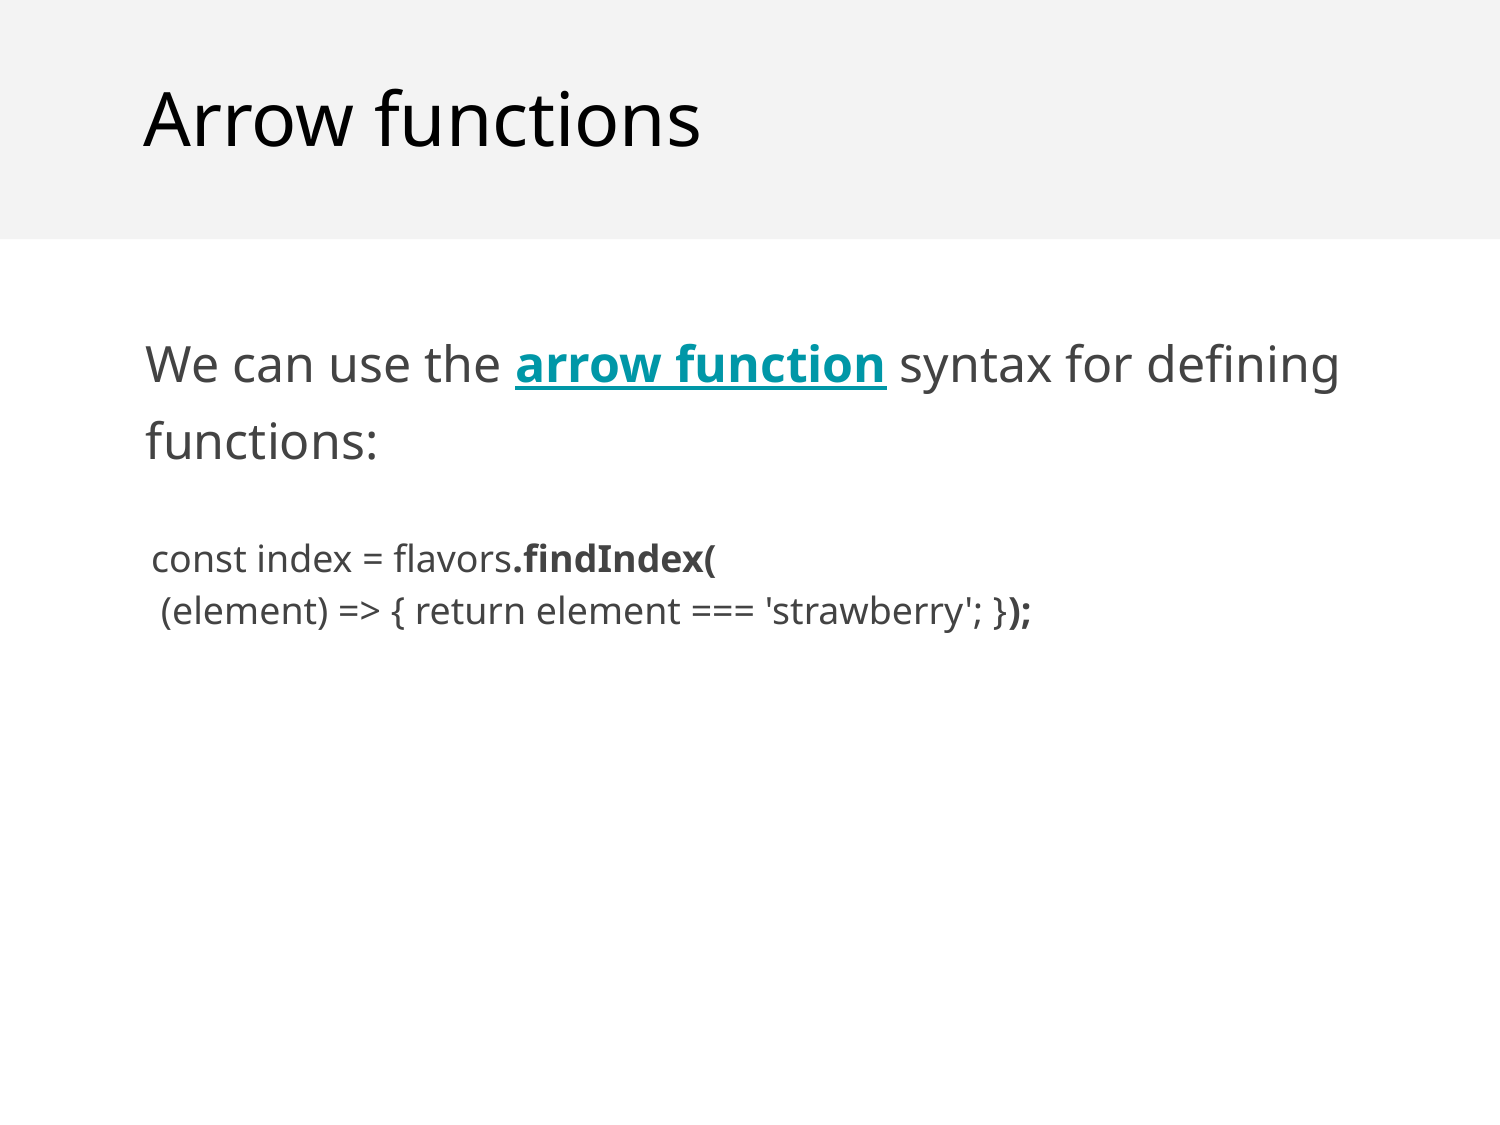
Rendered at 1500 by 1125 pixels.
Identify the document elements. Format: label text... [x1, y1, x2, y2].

text_box const index = flavors.findIndex( (element) => { return element === 'strawberry'; }); [136, 531, 1380, 814]
title Arrow functions [128, 56, 1372, 183]
list We can use the arrow function syntax for defining functions: [130, 261, 1385, 531]
